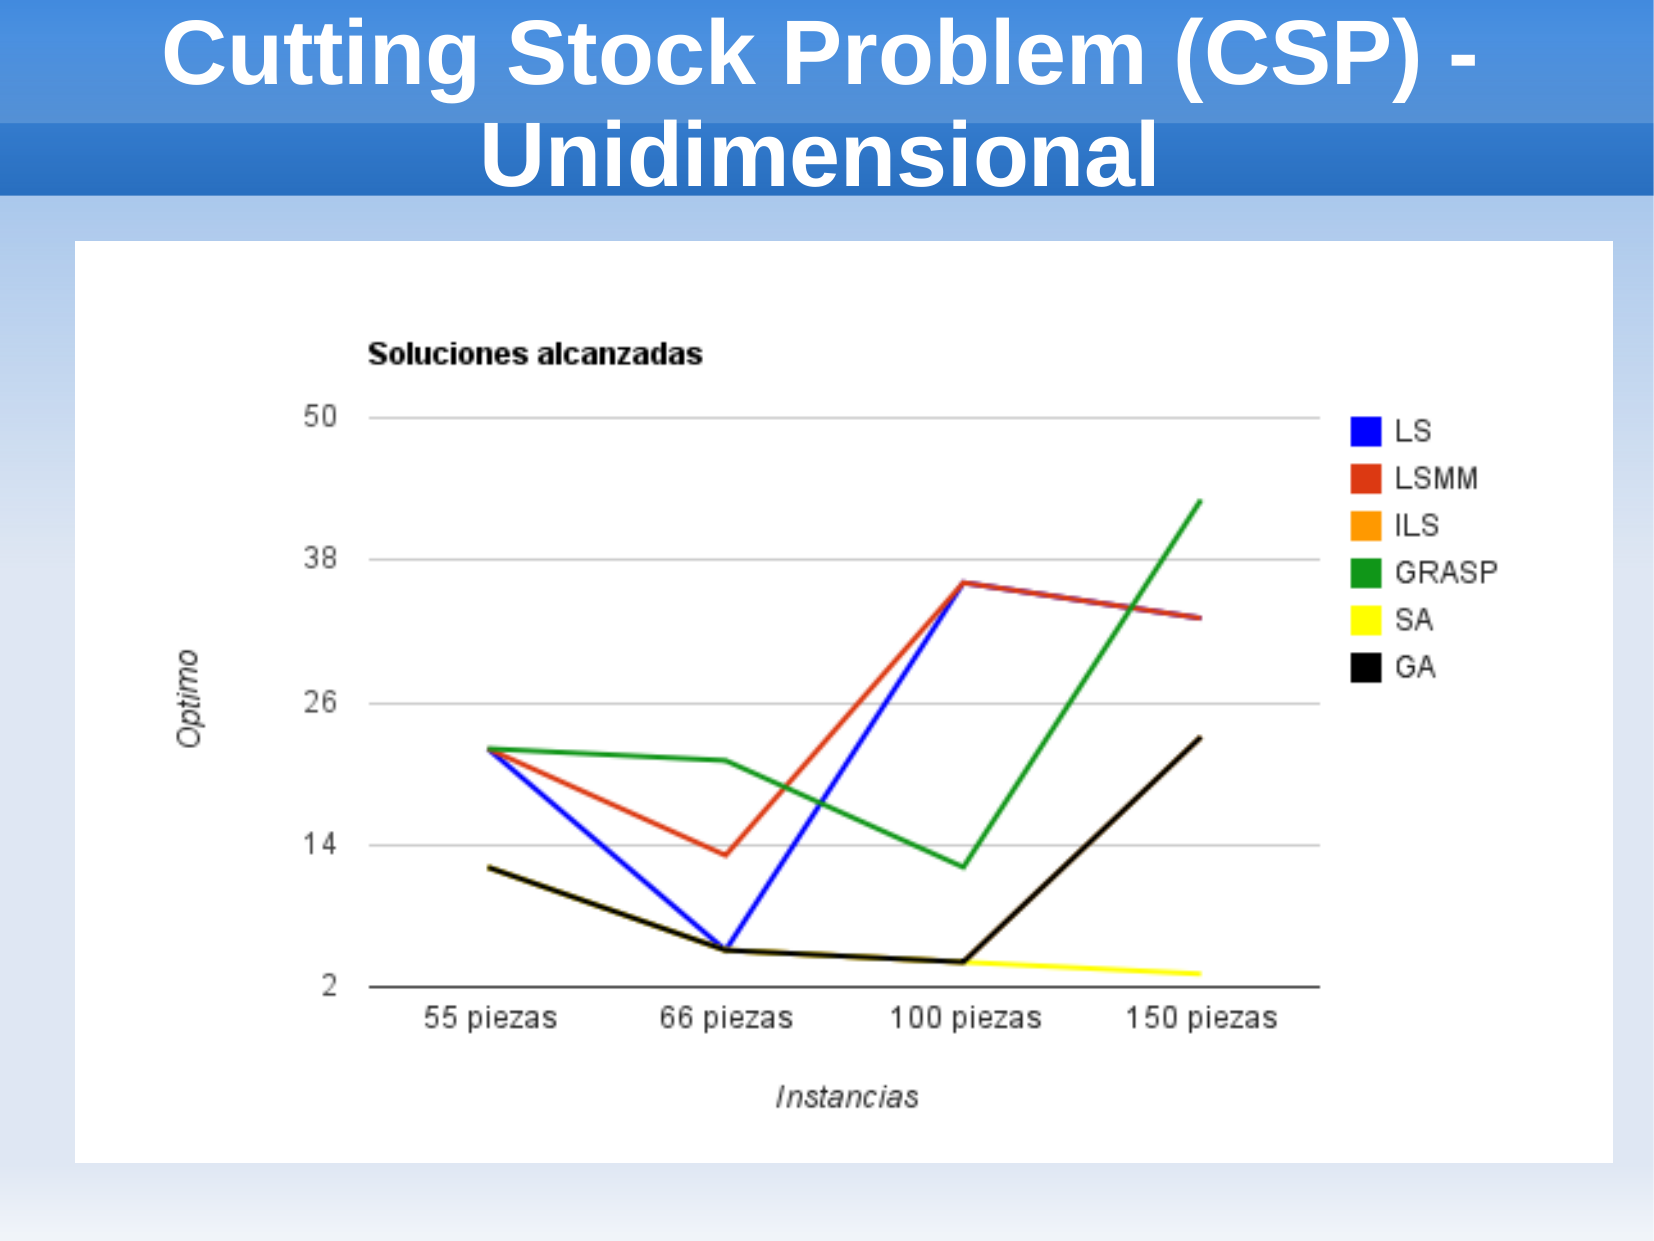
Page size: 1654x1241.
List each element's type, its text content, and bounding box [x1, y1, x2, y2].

picture [0, 0, 1654, 1241]
title Cutting Stock Problem (CSP) - Unidimensional [76, 1, 1566, 207]
